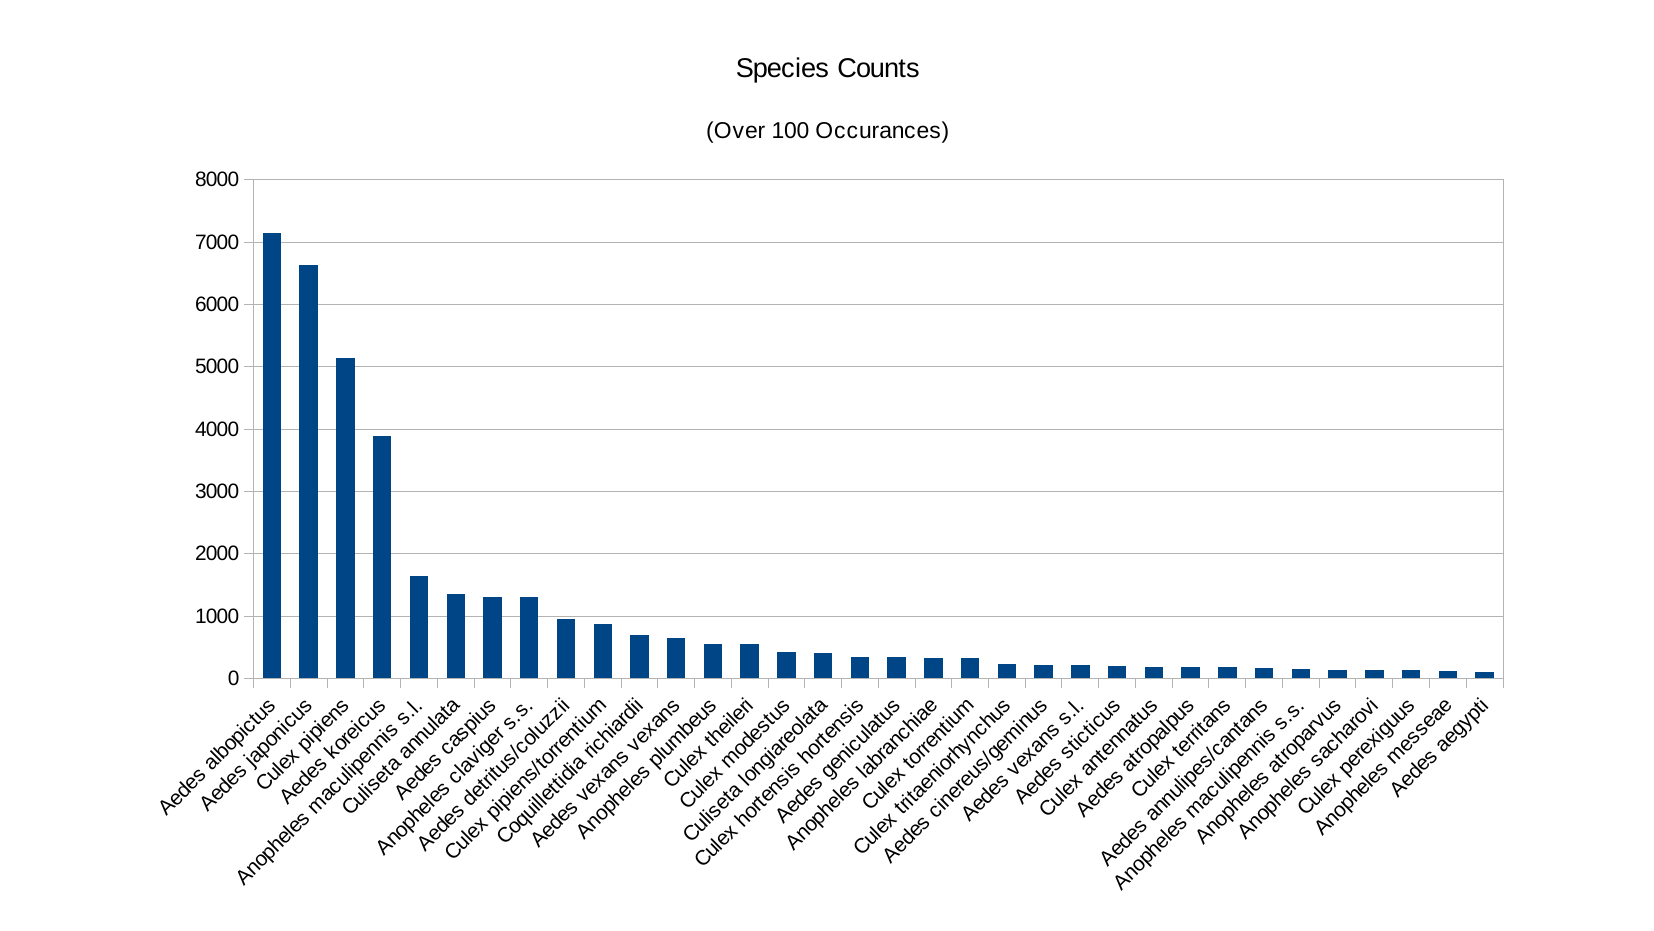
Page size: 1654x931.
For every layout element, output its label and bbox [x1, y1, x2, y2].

chart [124, 20, 1532, 913]
